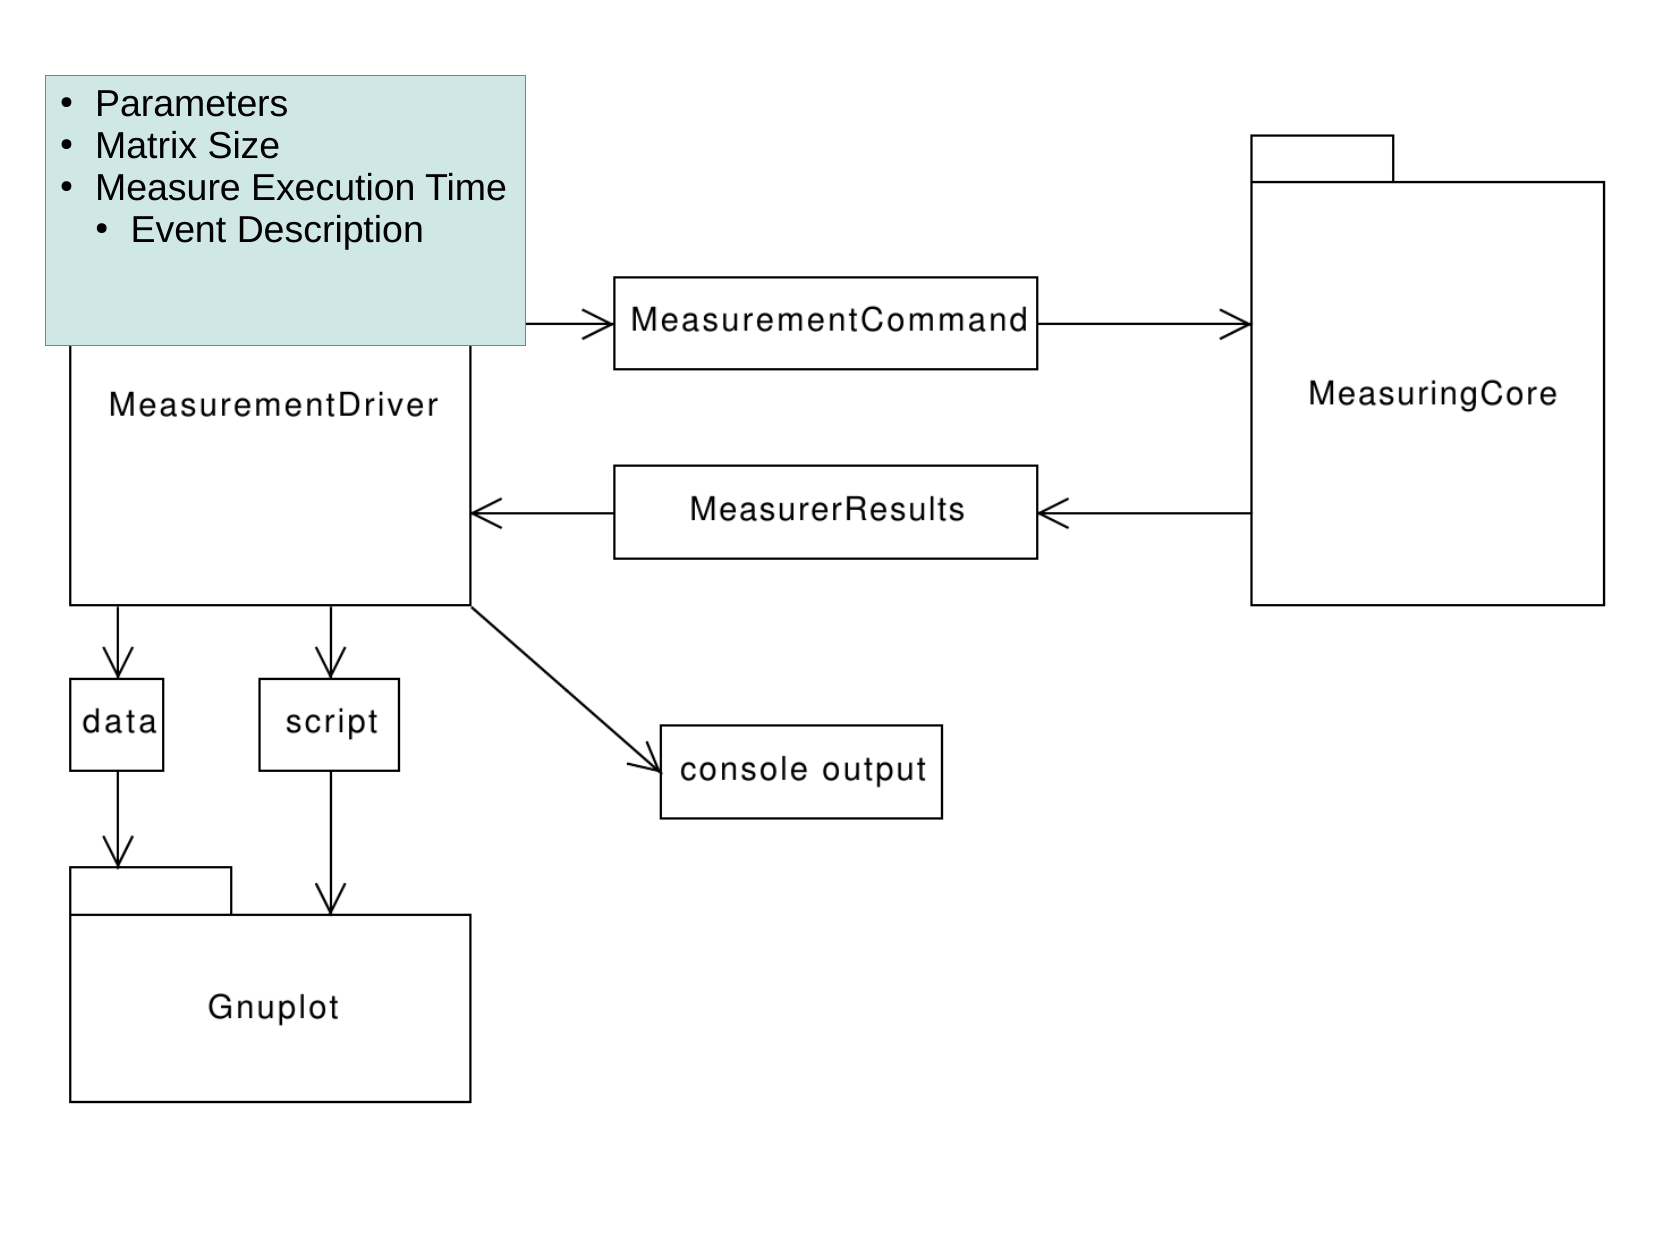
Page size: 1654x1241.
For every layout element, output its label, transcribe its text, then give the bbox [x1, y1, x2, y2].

text_box Parameters Matrix Size Measure Execution Time Event Description [45, 75, 526, 346]
picture [0, 88, 1654, 1152]
